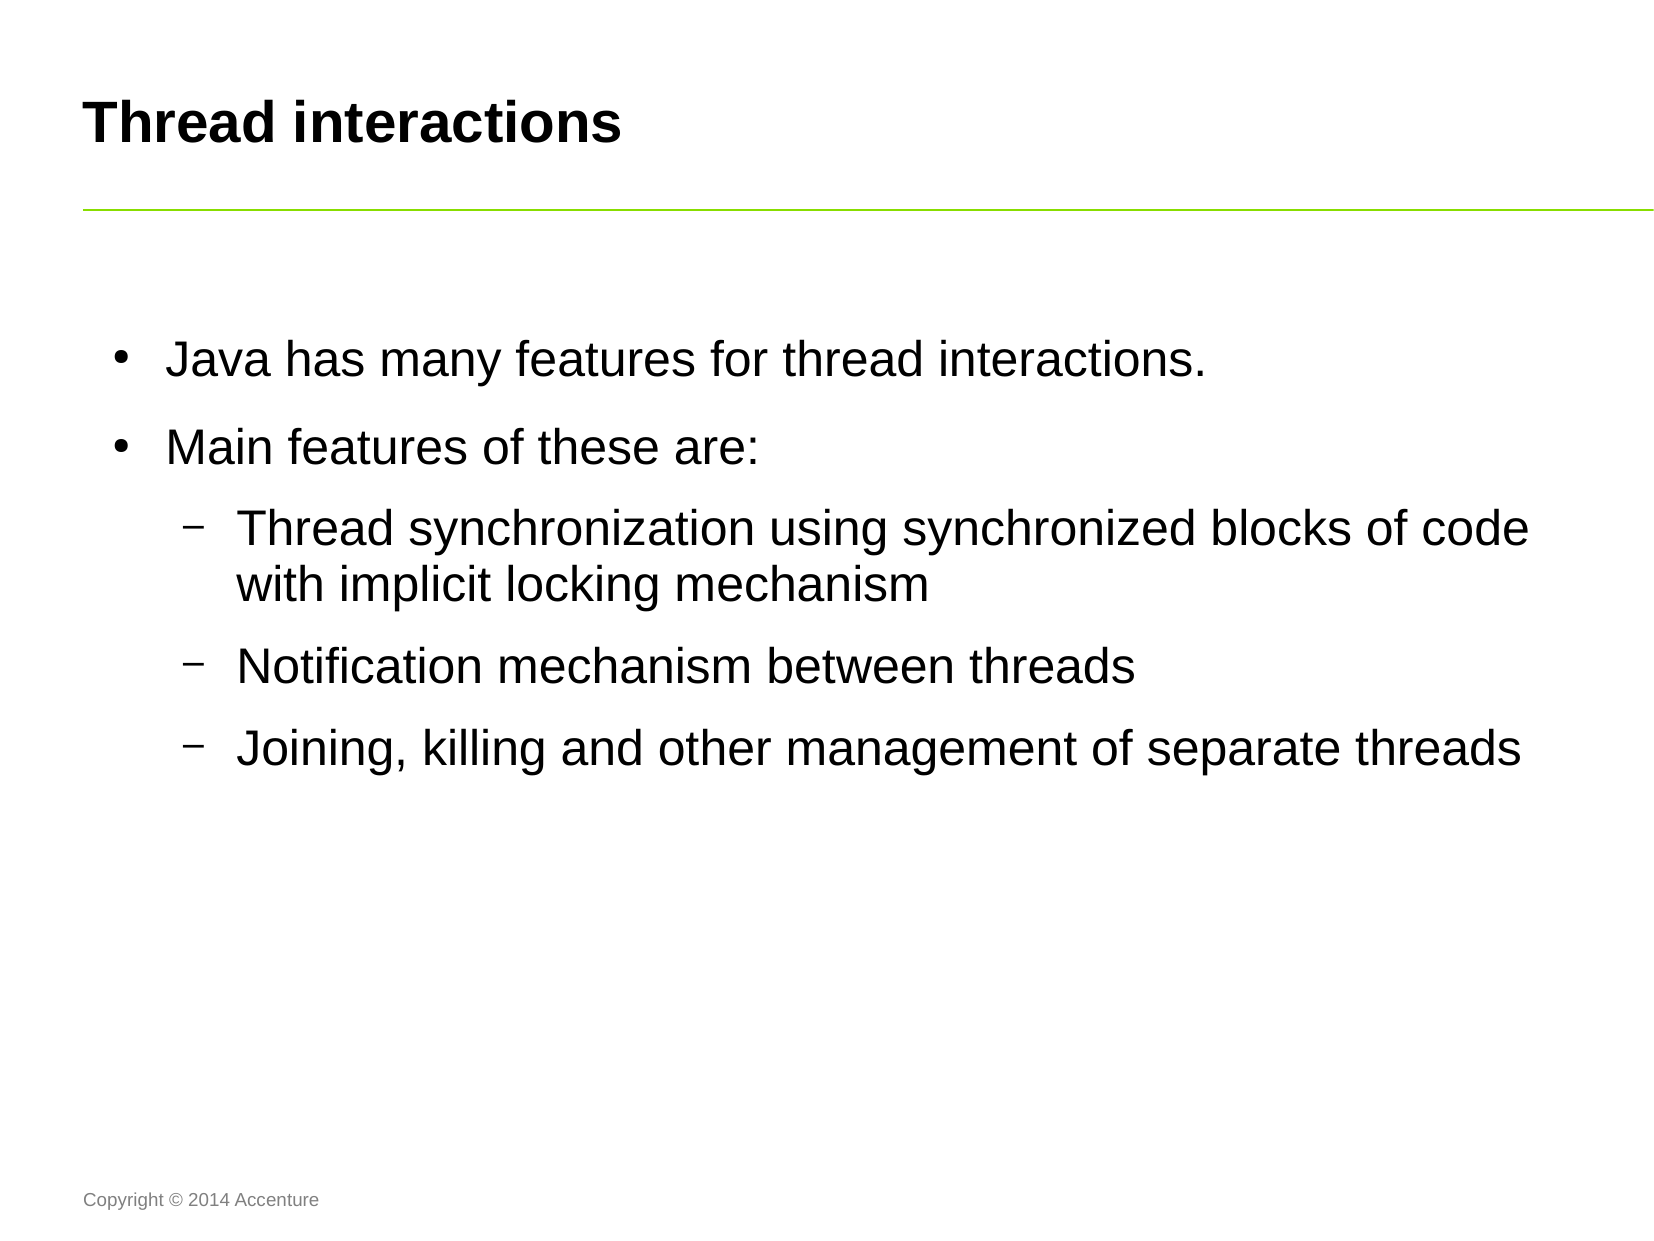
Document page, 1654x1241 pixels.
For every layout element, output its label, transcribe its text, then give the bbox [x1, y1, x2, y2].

list Java has many features for thread interactions. Main features of these are: Thread synchronization using synchronized blocks of code with implicit locking mechanism Notification mechanism between threads Joining, killing and other management of separate threads [94, 330, 1619, 1241]
title Thread interactions [82, 49, 1571, 196]
